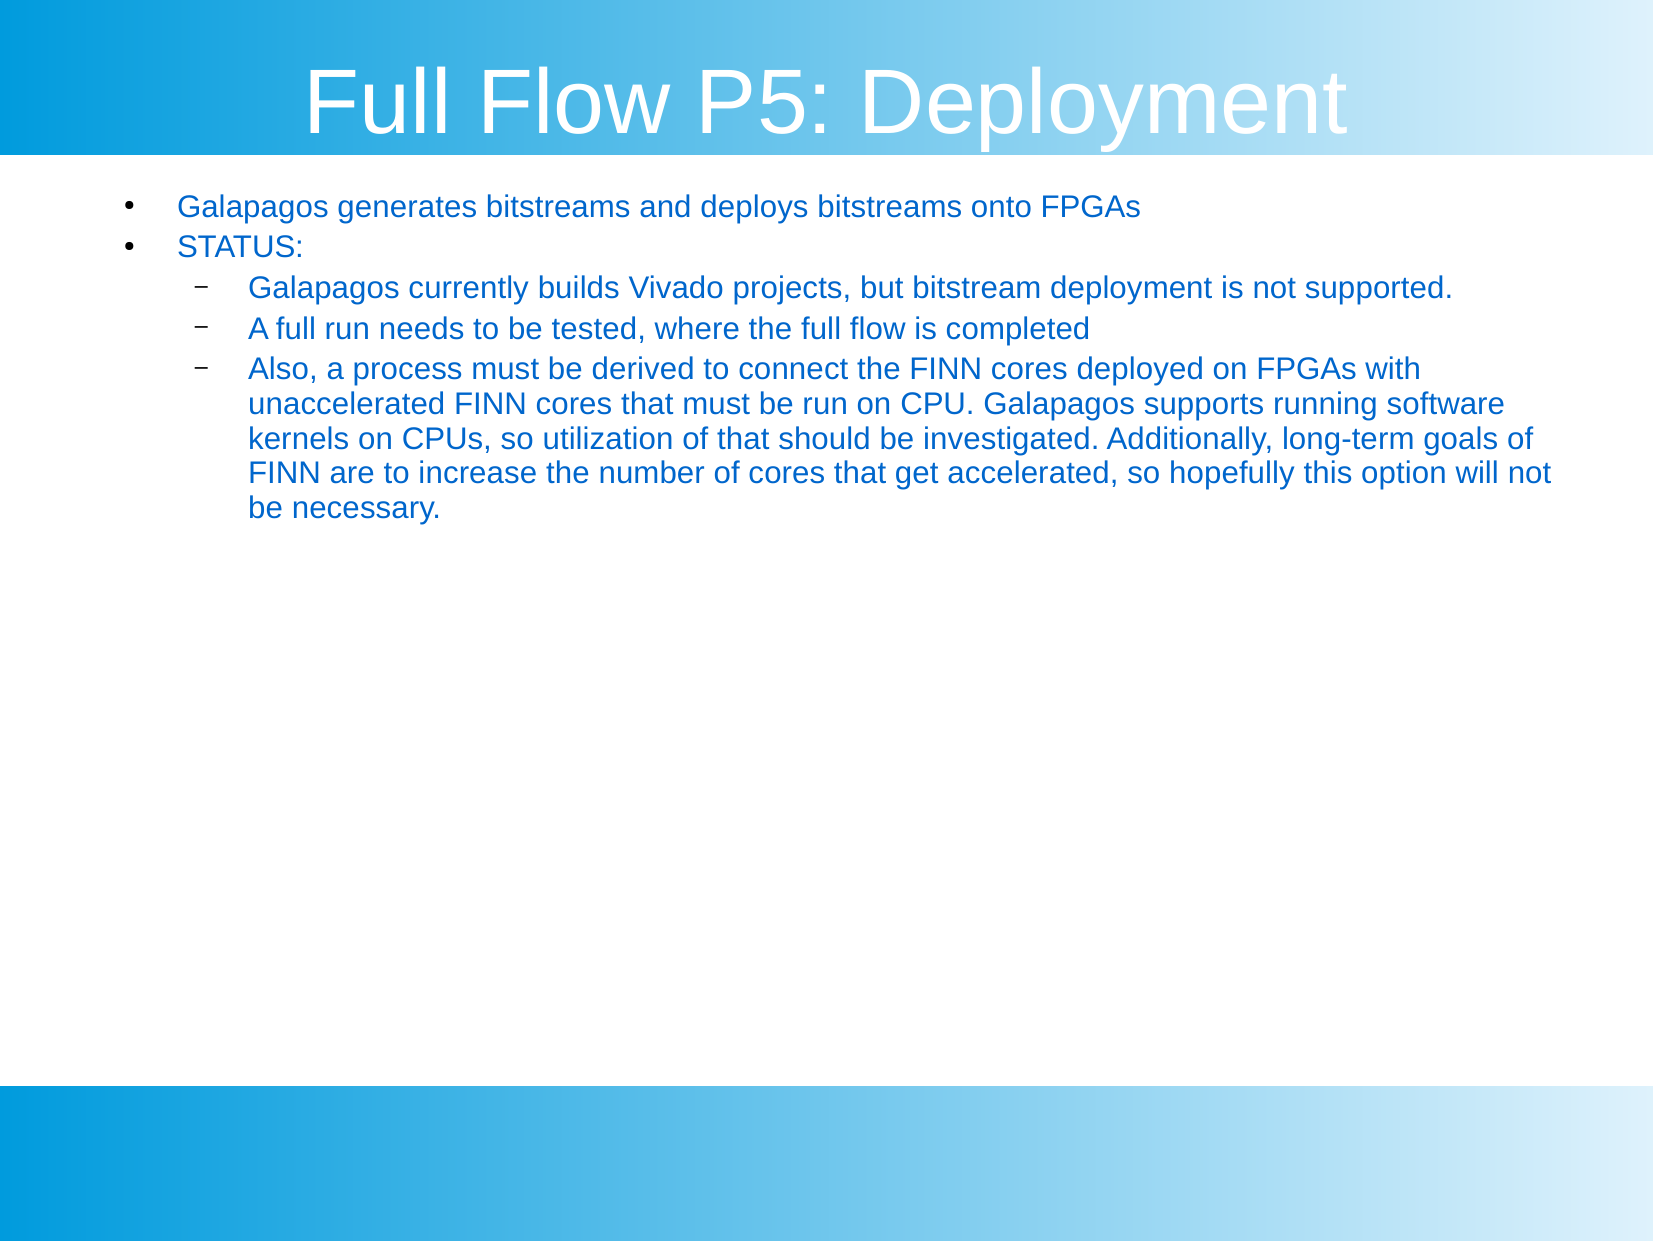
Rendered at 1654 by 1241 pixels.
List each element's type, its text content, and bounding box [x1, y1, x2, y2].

title Full Flow P5: Deployment [82, 49, 1571, 155]
list Galapagos generates bitstreams and deploys bitstreams onto FPGAs STATUS: Galapagos currently builds Vivado projects, but bitstream deployment is not supported. A full run needs to be tested, where the full flow is completed Also, a process must be derived to connect the FINN cores deployed on FPGAs with unaccelerated FINN cores that must be run on CPU. Galapagos supports running software kernels on CPUs, so utilization of that should be investigated. Additionally, long-term goals of FINN are to increase the number of cores that get accelerated, so hopefully this option will not be necessary. [106, 188, 1583, 355]
